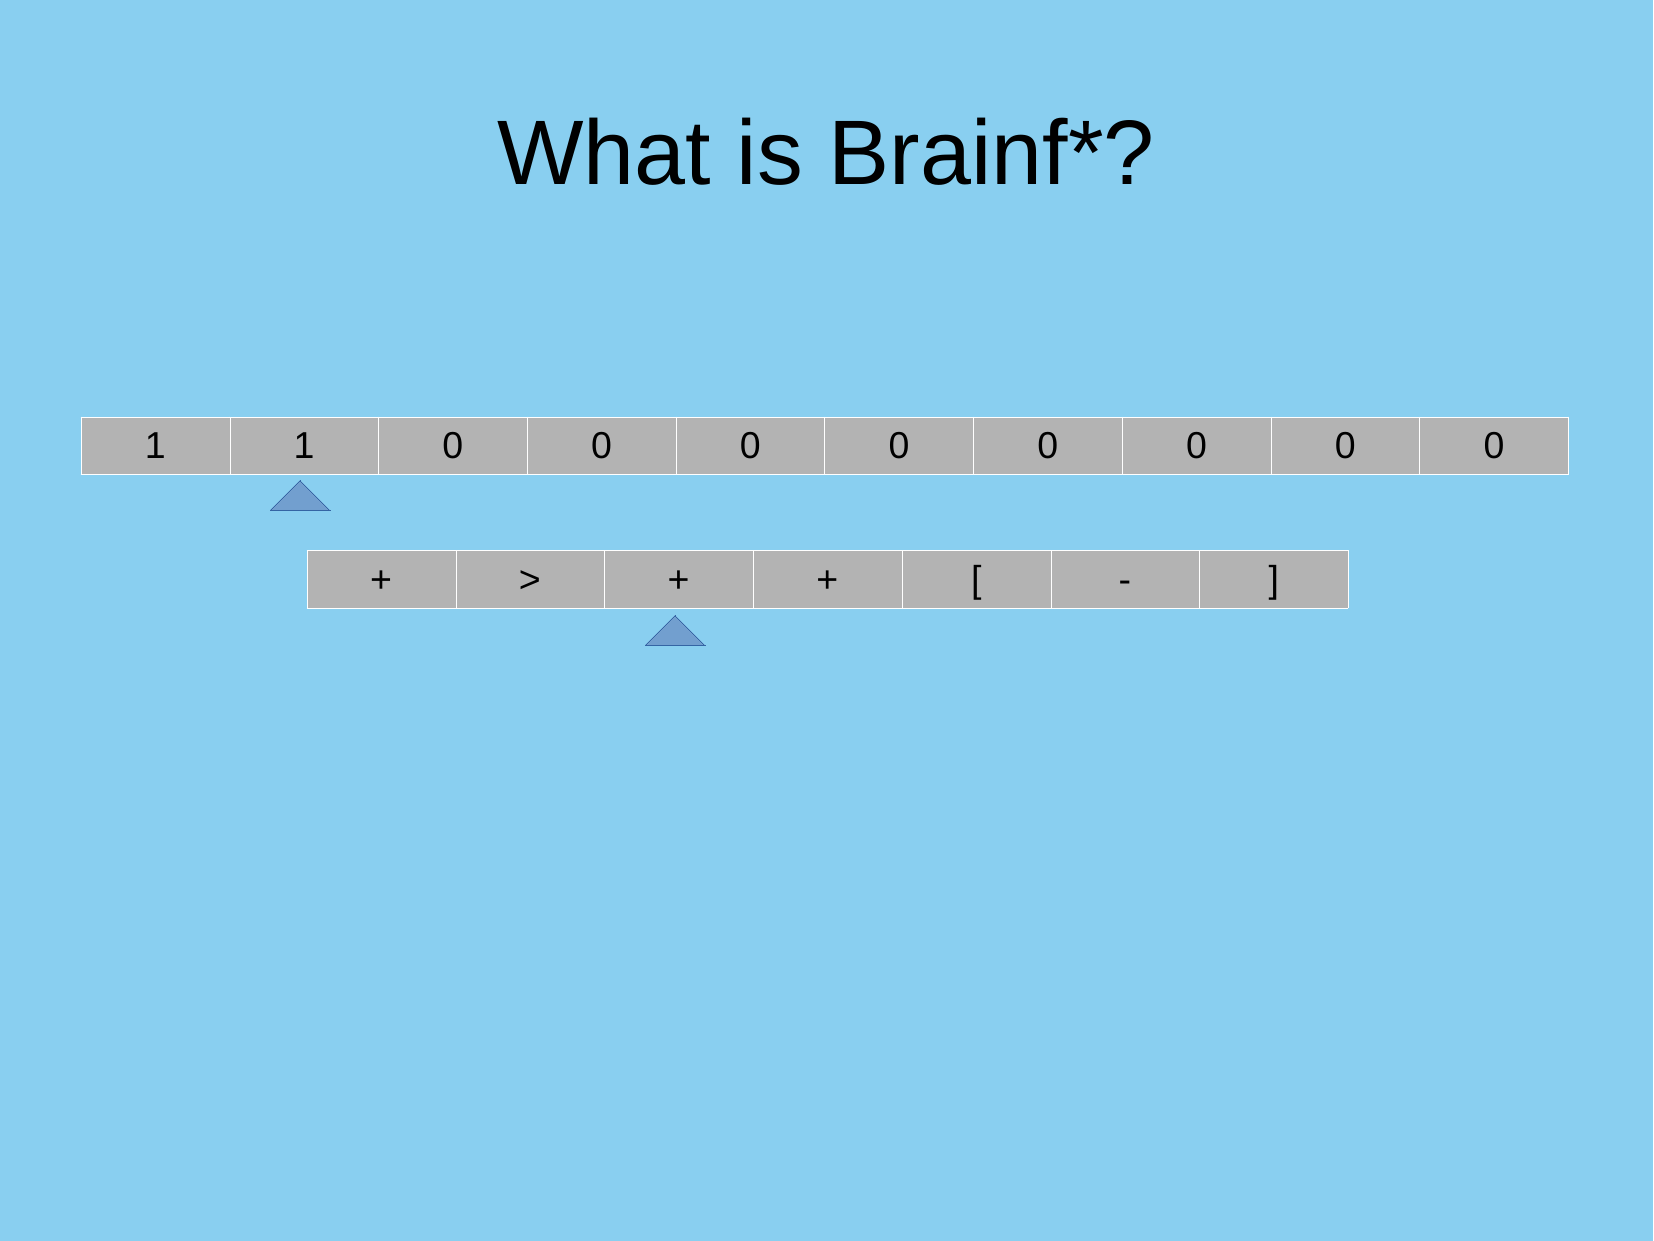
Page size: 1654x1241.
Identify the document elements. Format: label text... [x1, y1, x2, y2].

title What is Brainf*? [82, 49, 1571, 257]
table_header - [1052, 551, 1199, 608]
table_header 1 [82, 418, 230, 474]
table_header 0 [1272, 418, 1419, 474]
table_header 0 [1420, 418, 1568, 474]
table_header 0 [528, 418, 676, 474]
table_header 0 [677, 418, 824, 474]
table_header + [605, 551, 753, 608]
table_header [ [903, 551, 1051, 608]
table_header > [457, 551, 604, 608]
table_header ] [1200, 551, 1348, 608]
table_header 0 [825, 418, 973, 474]
table_header 0 [974, 418, 1122, 474]
table_header 1 [231, 418, 378, 474]
table_header + [308, 551, 456, 608]
table_header + [754, 551, 902, 608]
text_box [270, 480, 331, 511]
table_header 0 [1123, 418, 1271, 474]
table_header 0 [379, 418, 527, 474]
text_box [645, 615, 706, 646]
